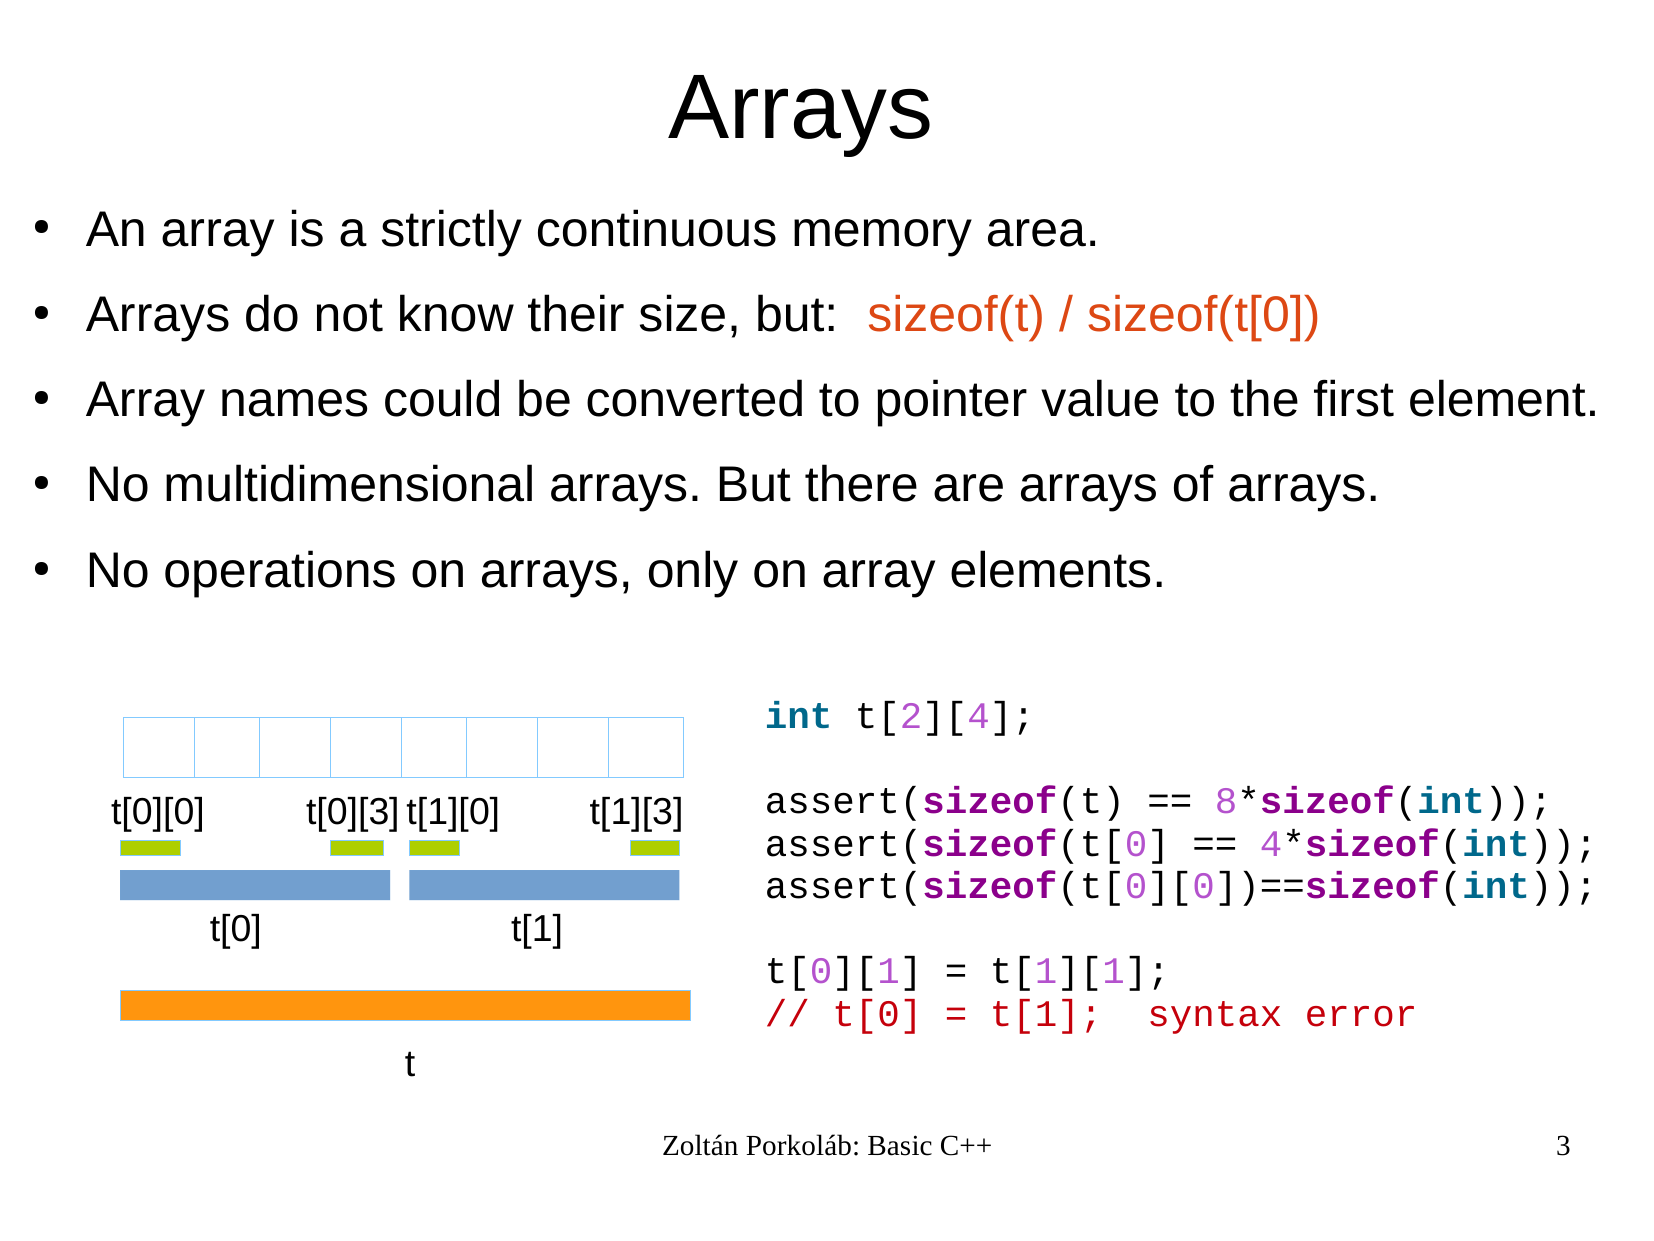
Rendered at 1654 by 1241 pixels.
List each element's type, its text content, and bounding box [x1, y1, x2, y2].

text_box t[1][3] [574, 783, 699, 841]
text_box [330, 840, 384, 856]
text_box t[0][3] [291, 783, 391, 841]
text_box t[1] [496, 900, 579, 958]
text_box int t[2][4]; assert(sizeof(t) == 8*sizeof(int)); assert(sizeof(t[0] == 4*sizeof(int)); assert(sizeof(t[0][0])==sizeof(int)); t[0][1] = t[1][1]; // t[0] = t[1]; syntax error [750, 690, 1621, 1047]
text_box t [390, 1035, 431, 1092]
text_box t[0] [195, 900, 277, 958]
title Arrays [56, 2, 1546, 120]
text_box [120, 870, 391, 901]
text_box [120, 990, 691, 1021]
text_box [630, 840, 680, 856]
text_box t[0][0] [96, 783, 221, 841]
text_box [123, 717, 684, 778]
list An array is a strictly continuous memory area. Arrays do not know their size, but: sizeof(t) / sizeof(t[0]) Array names could be converted to pointer value to the first element. No multidimensional arrays. But there are arrays of arrays. No operations on arrays, only on array elements. [15, 120, 1612, 691]
text_box [409, 870, 680, 901]
text_box [120, 840, 181, 856]
text_box t[1][0] [391, 783, 516, 841]
text_box [409, 840, 460, 856]
